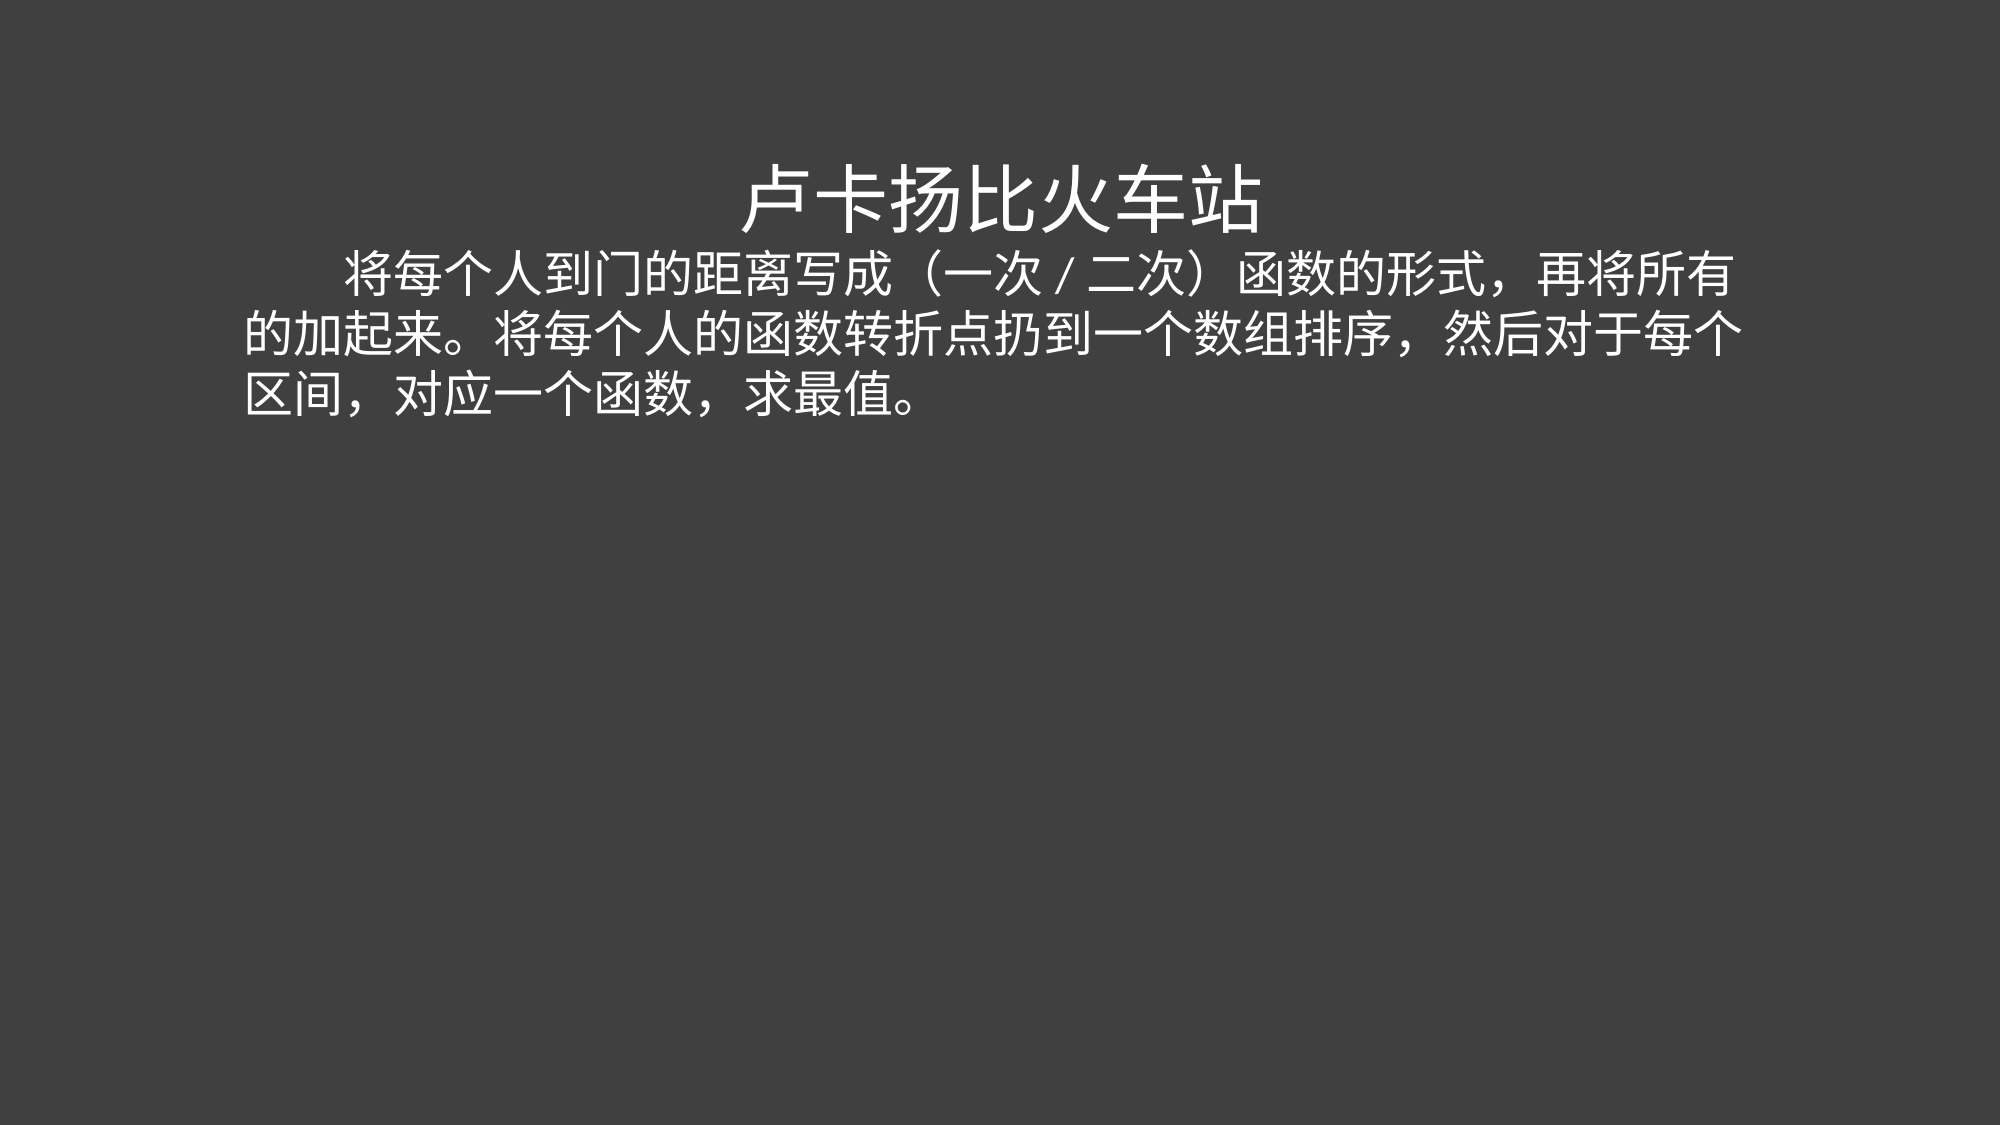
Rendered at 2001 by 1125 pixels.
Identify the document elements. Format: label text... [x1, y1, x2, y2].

text_box 卢卡扬比火车站 将每个人到门的距离写成（一次/二次）函数的形式，再将所有的加起来。将每个人的函数转折点扔到一个数组排序，然后对于每个区间，对应一个函数，求最值。 [228, 144, 1775, 430]
